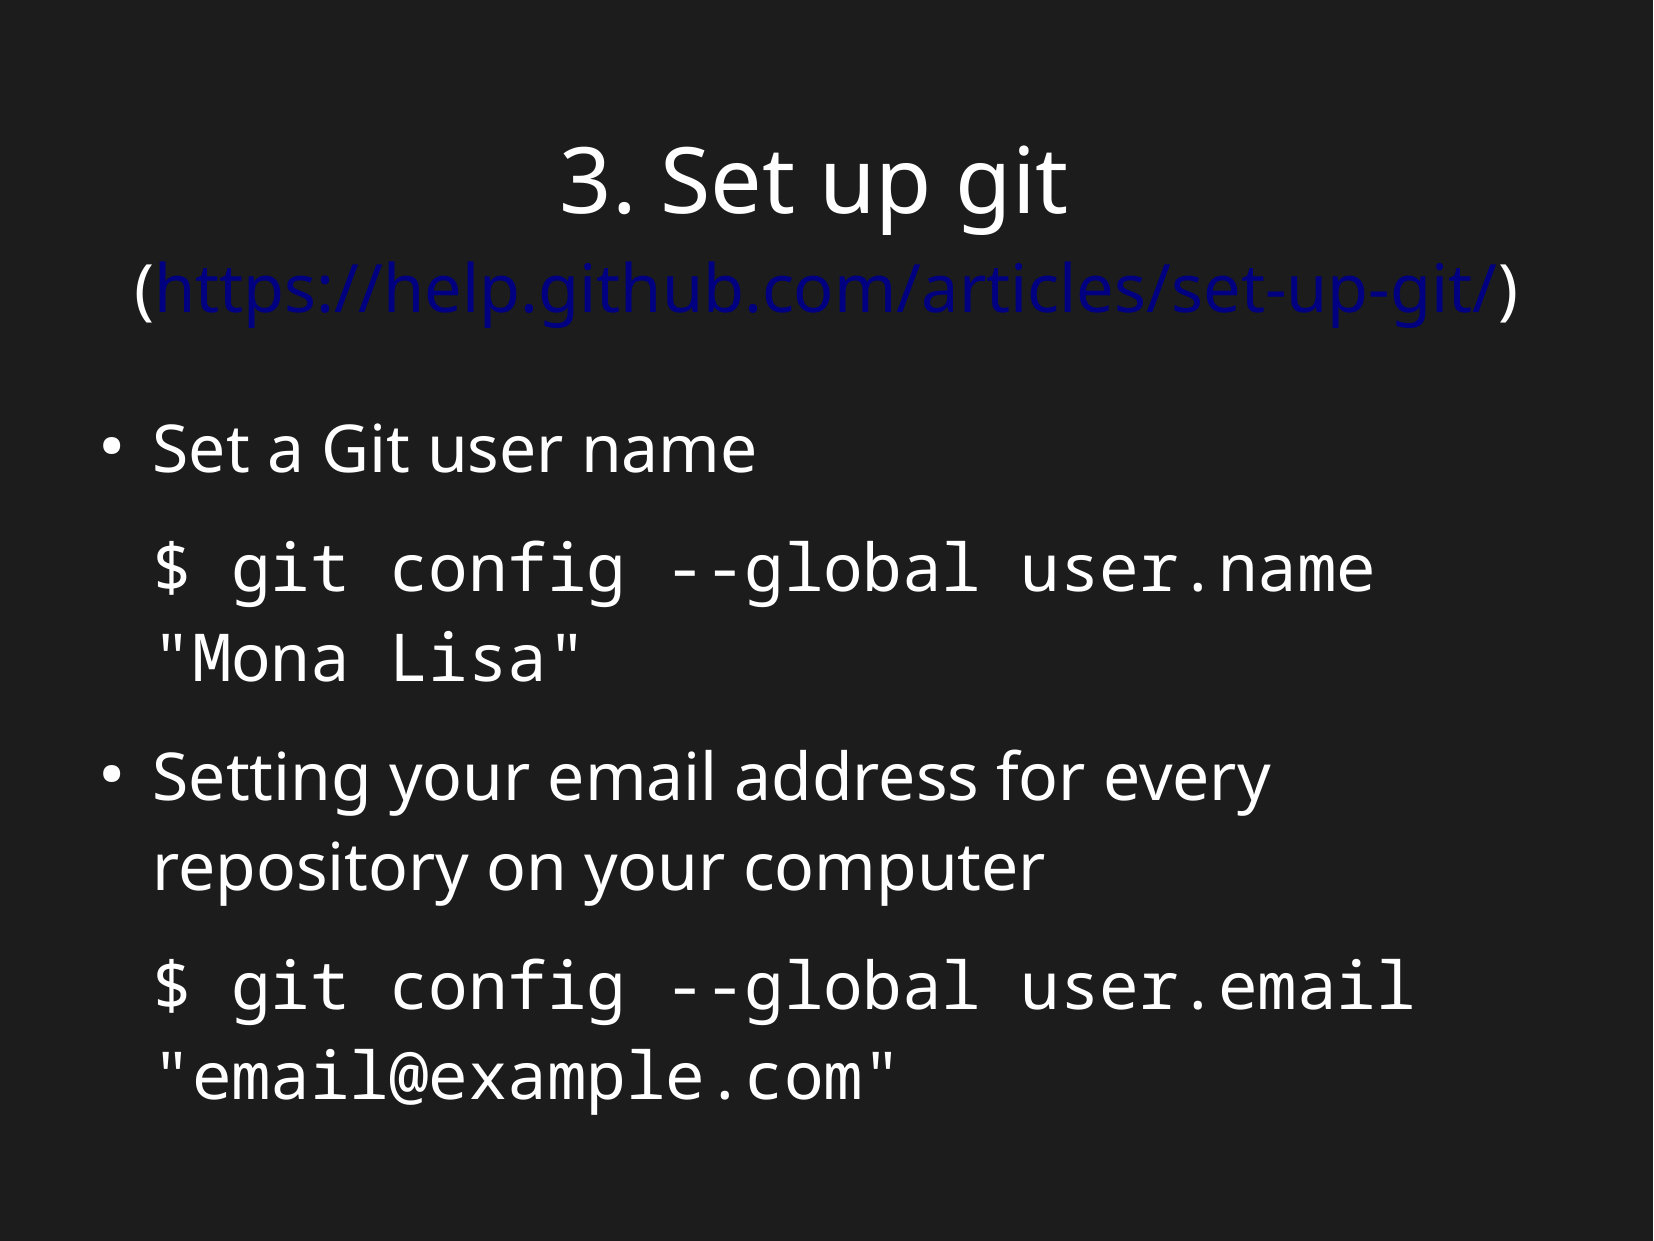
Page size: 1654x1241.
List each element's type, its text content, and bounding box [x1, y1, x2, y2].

title 3. Set up git (https://help.github.com/articles/set-up-git/) [82, 97, 1571, 351]
list Set a Git user name $ git config --global user.name "Mona Lisa" Setting your email address for every repository on your computer $ git config --global user.email "email@example.com" [82, 402, 1571, 1122]
